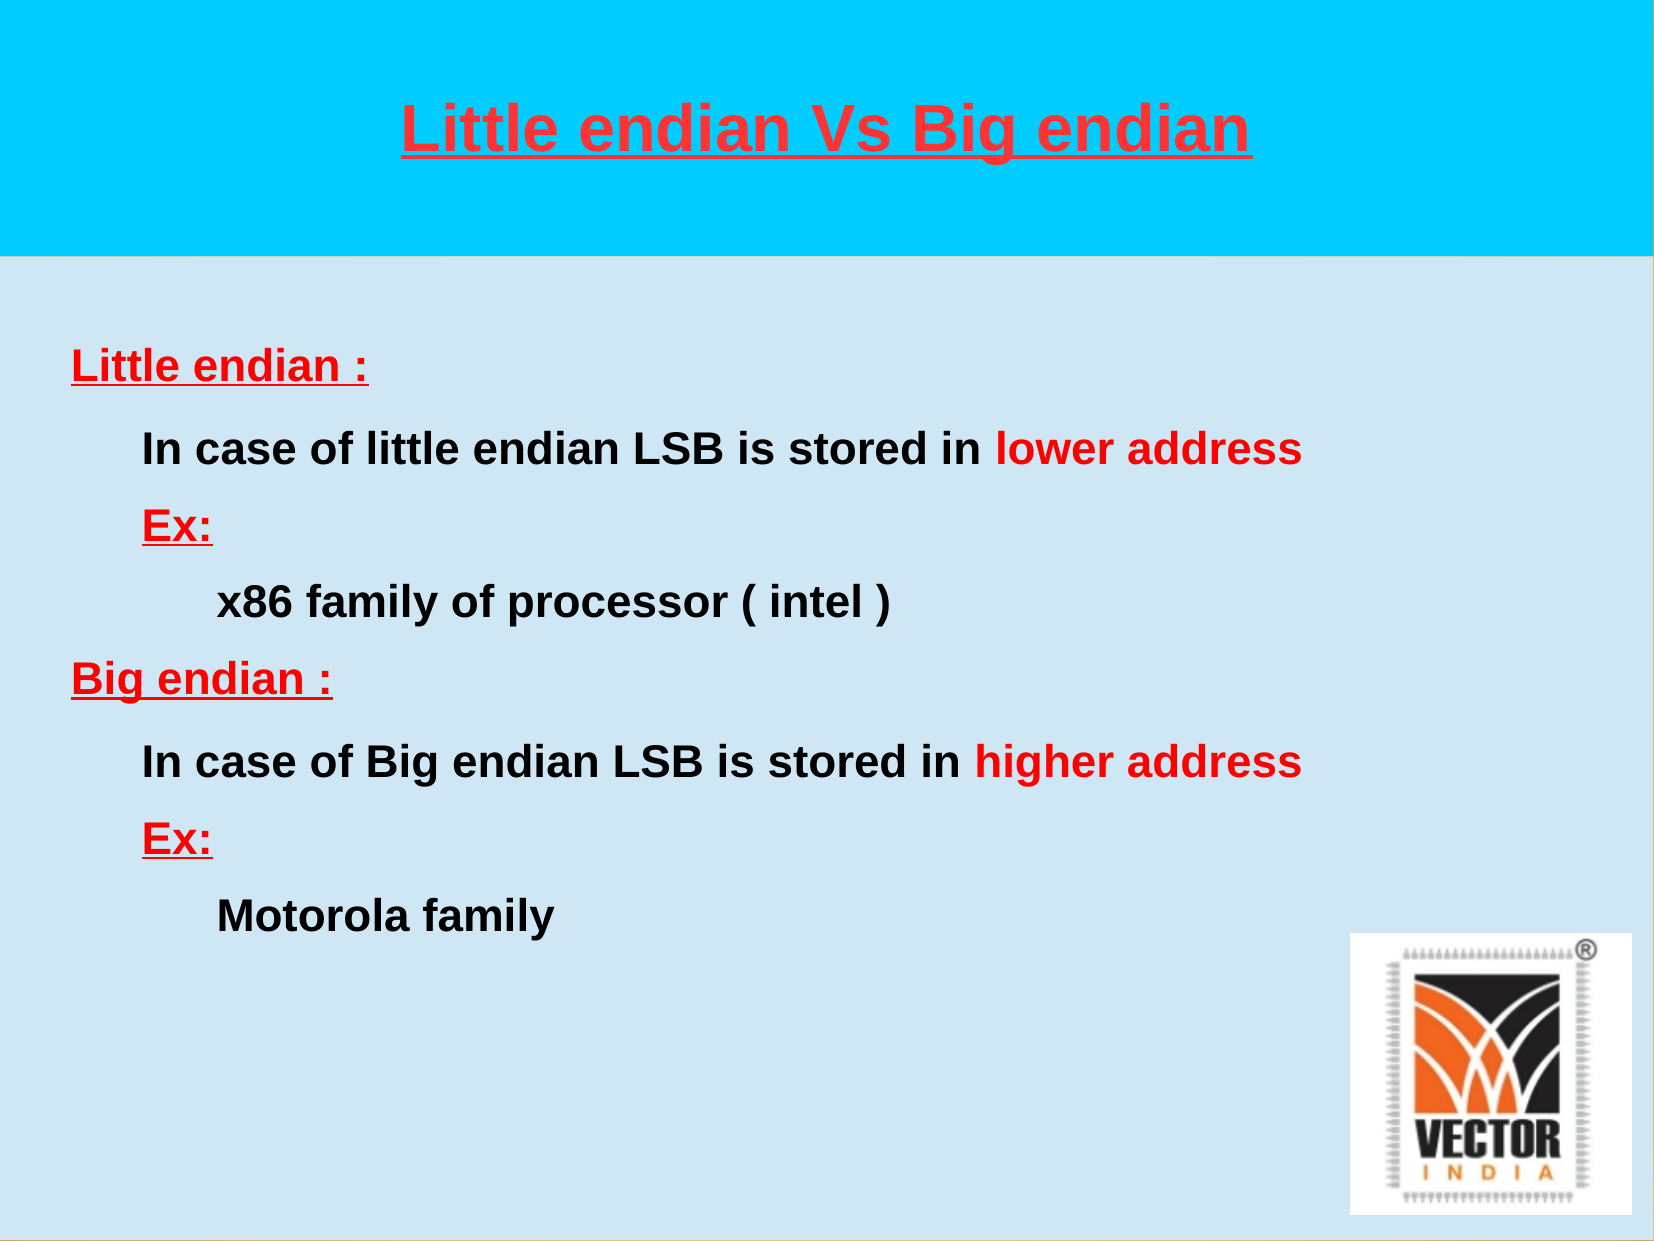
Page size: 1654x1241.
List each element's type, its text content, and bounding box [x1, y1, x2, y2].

title Little endian Vs Big endian [0, 0, 1654, 256]
picture [1350, 933, 1632, 1216]
list Little endian : In case of little endian LSB is stored in lower address Ex: x86 family of processor ( intel ) Big endian : In case of Big endian LSB is stored in higher address Ex: Motorola family [0, 256, 1654, 1241]
